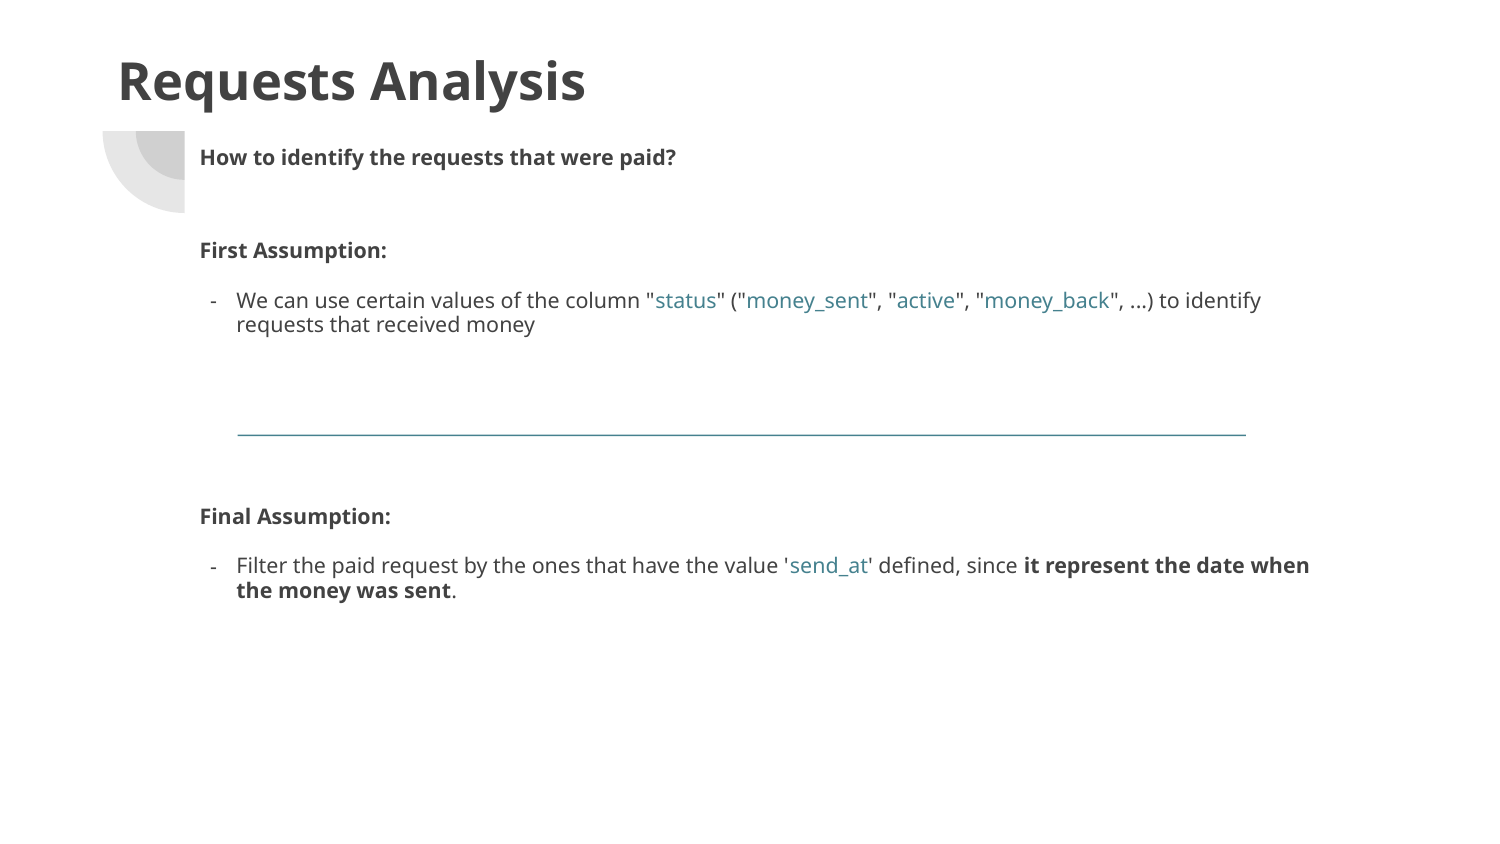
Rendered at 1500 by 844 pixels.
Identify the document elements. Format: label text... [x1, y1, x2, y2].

title Requests Analysis [102, 29, 1256, 132]
list How to identify the requests that were paid? First Assumption: We can use certain values of the column "status" ("money_sent", "active", "money_back", ...) to identify requests that received money Final Assumption: Filter the paid request by the ones that have the value 'send_at' defined, since it represent the date when the money was sent. [184, 131, 1338, 792]
